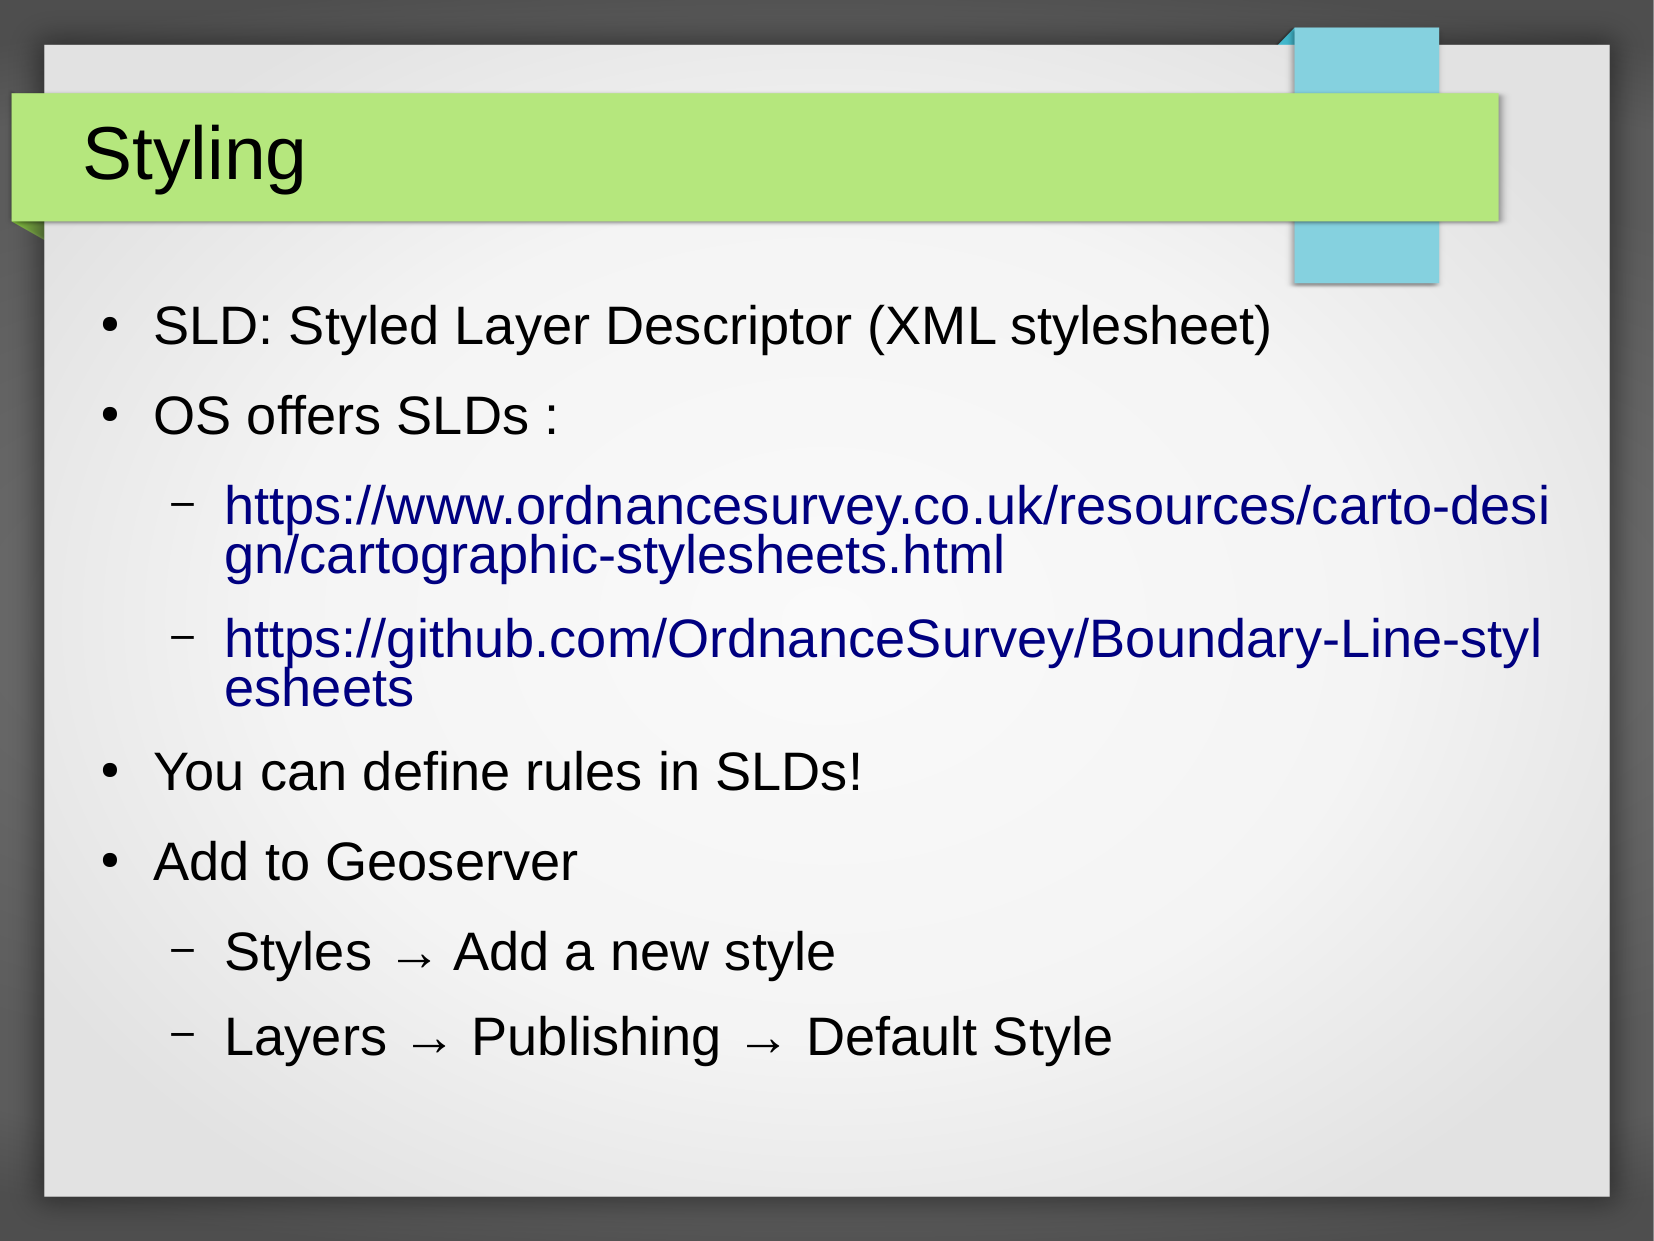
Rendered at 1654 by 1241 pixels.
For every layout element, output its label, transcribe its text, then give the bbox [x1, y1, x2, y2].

list SLD: Styled Layer Descriptor (XML stylesheet) OS offers SLDs : https://www.ordnancesurvey.co.uk/resources/carto-design/cartographic-stylesheets.html https://github.com/OrdnanceSurvey/Boundary-Line-stylesheets You can define rules in SLDs! Add to Geoserver Styles → Add a new style Layers → Publishing → Default Style [82, 295, 1571, 1015]
picture [0, 0, 1654, 1241]
title Styling [82, 94, 1264, 213]
